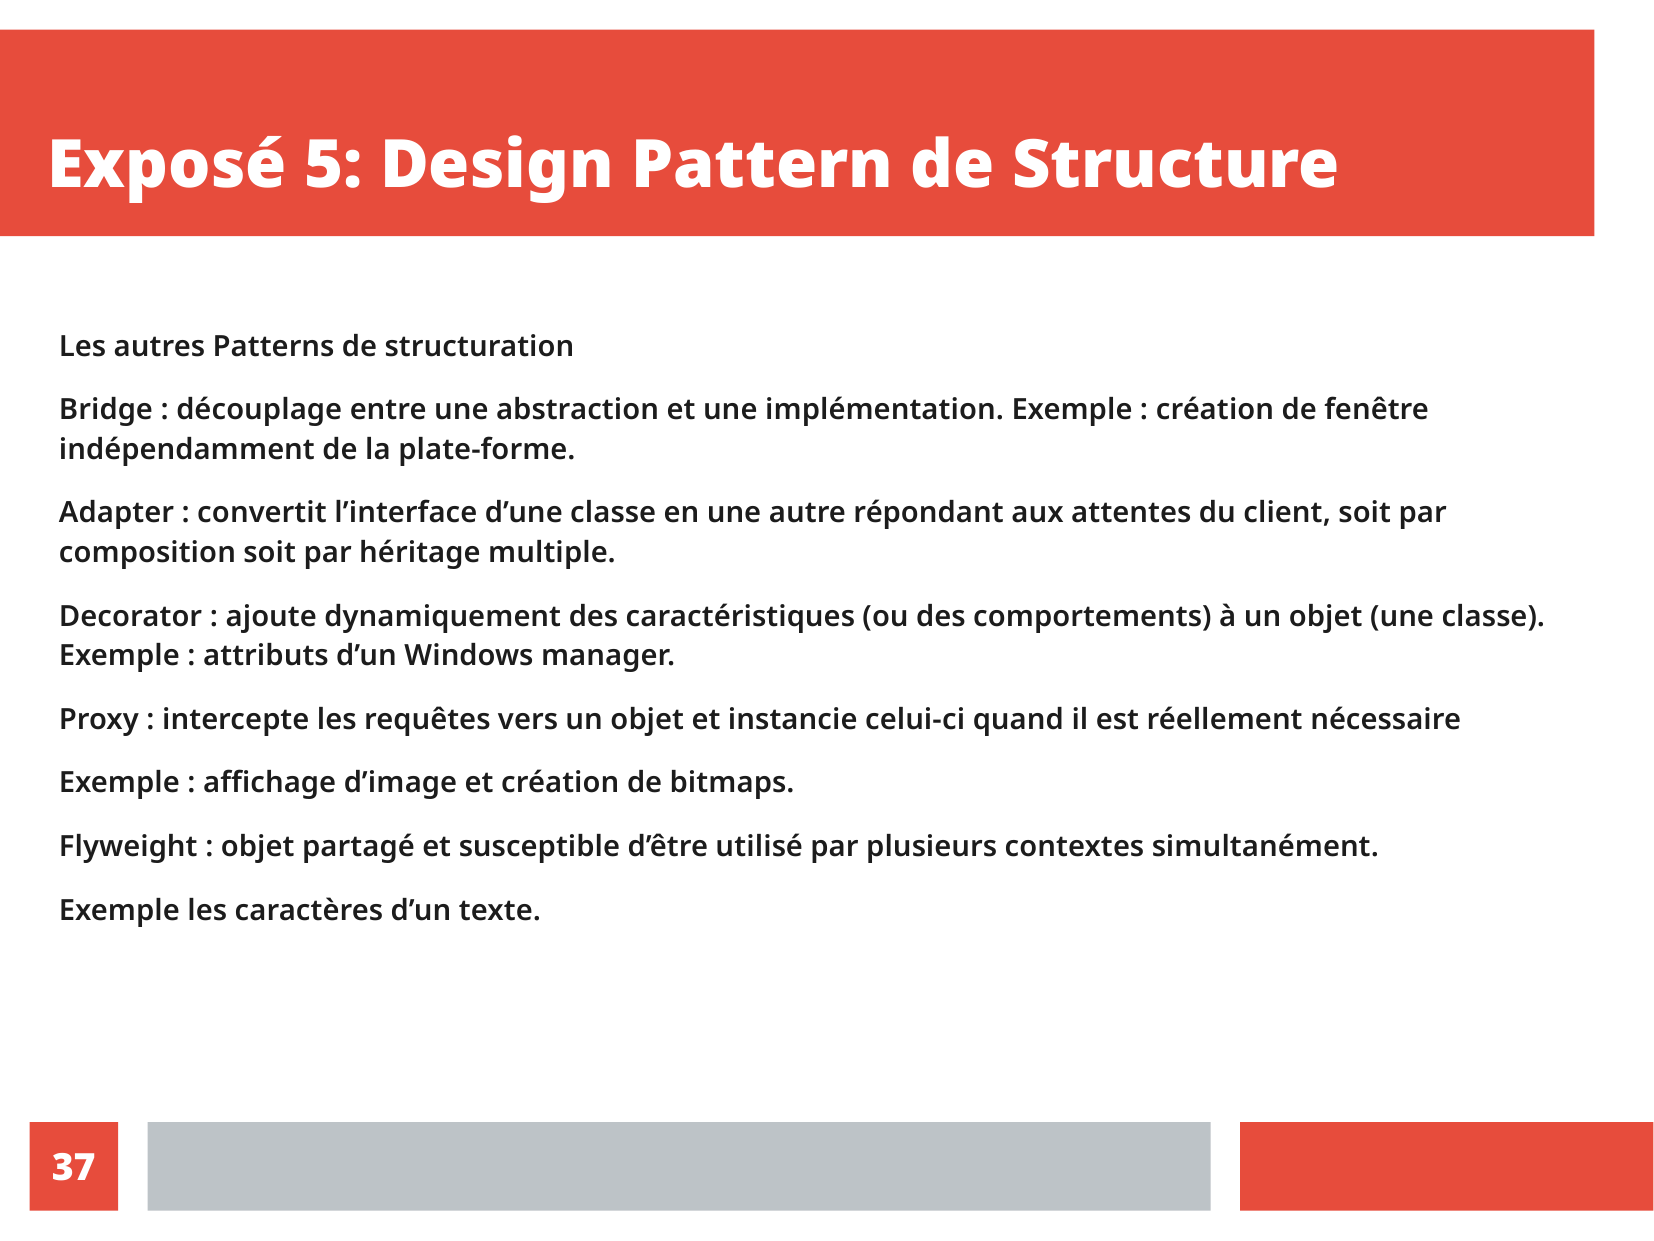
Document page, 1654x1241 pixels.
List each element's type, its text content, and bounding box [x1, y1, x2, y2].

list Les autres Patterns de structuration Bridge : découplage entre une abstraction et une implémentation. Exemple : création de fenêtre indépendamment de la plate-forme. Adapter : convertit l’interface d’une classe en une autre répondant aux attentes du client, soit par composition soit par héritage multiple. Decorator : ajoute dynamiquement des caractéristiques (ou des comportements) à un objet (une classe). Exemple : attributs d’un Windows manager. Proxy : intercepte les requêtes vers un objet et instancie celui-ci quand il est réellement nécessaire Exemple : affichage d’image et création de bitmaps. Flyweight : objet partagé et susceptible d’être utilisé par plusieurs contextes simultanément. Exemple les caractères d’un texte. [59, 324, 1565, 1093]
title Exposé 5: Design Pattern de Structure [47, 59, 1583, 207]
